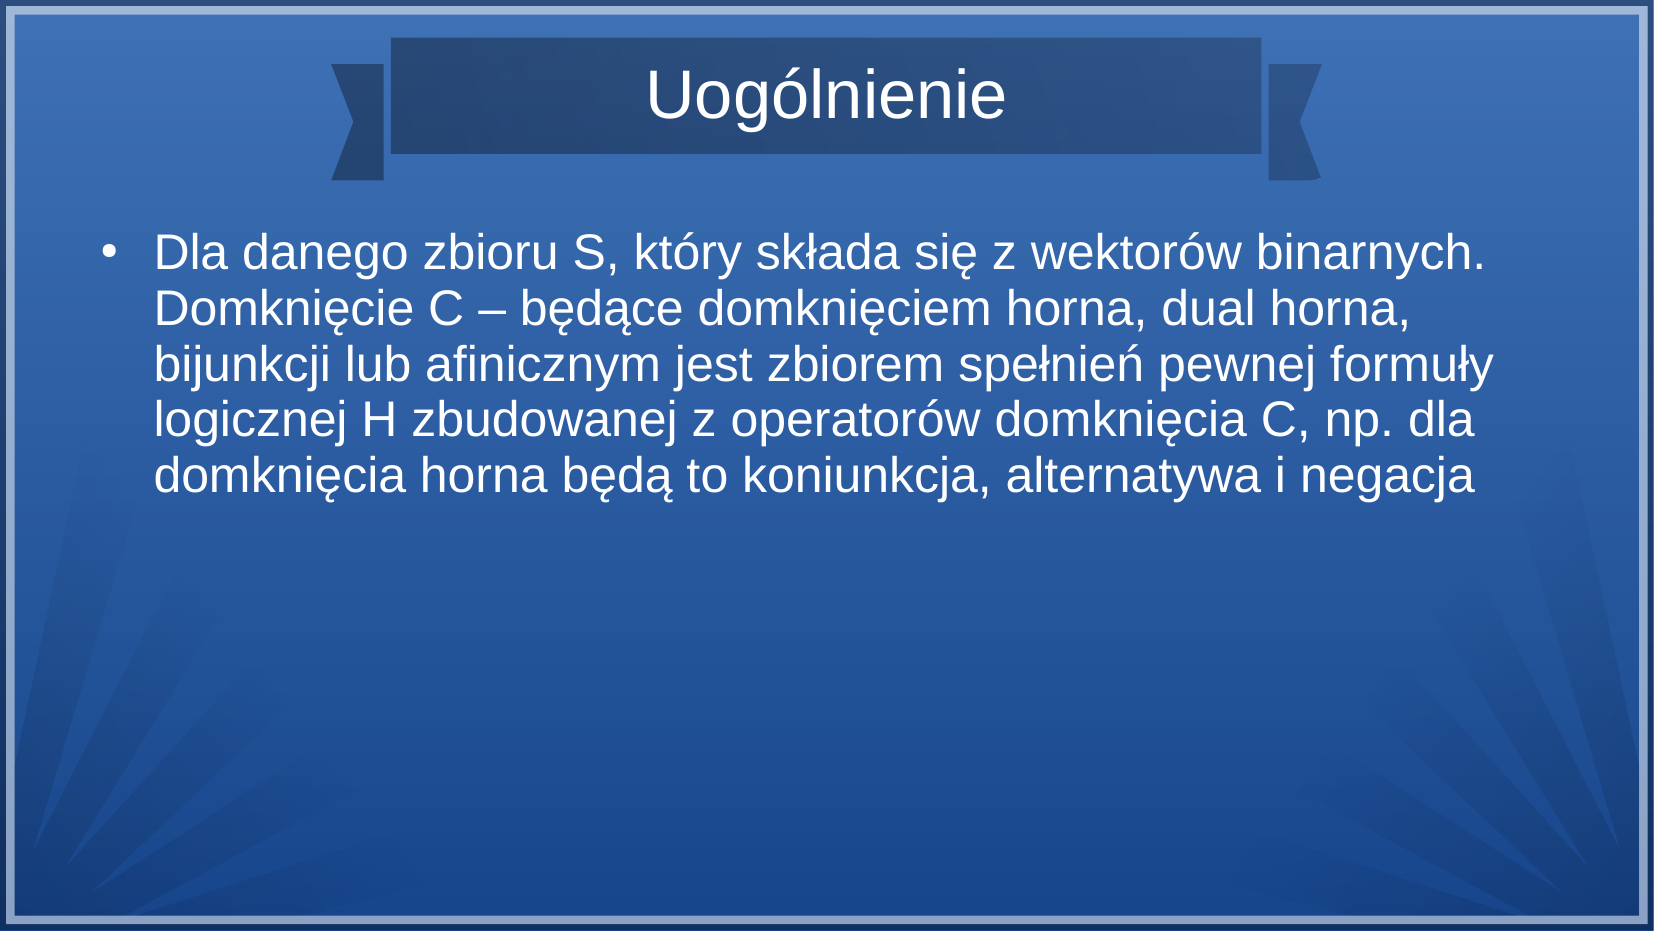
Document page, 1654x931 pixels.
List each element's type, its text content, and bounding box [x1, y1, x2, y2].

title Uogólnienie [389, 35, 1264, 154]
list Dla danego zbioru S, który składa się z wektorów binarnych. Domknięcie C – będące domknięciem horna, dual horna, bijunkcji lub afinicznym jest zbiorem spełnień pewnej formuły logicznej H zbudowanej z operatorów domknięcia C, np. dla domknięcia horna będą to koniunkcja, alternatywa i negacja [82, 224, 1571, 848]
